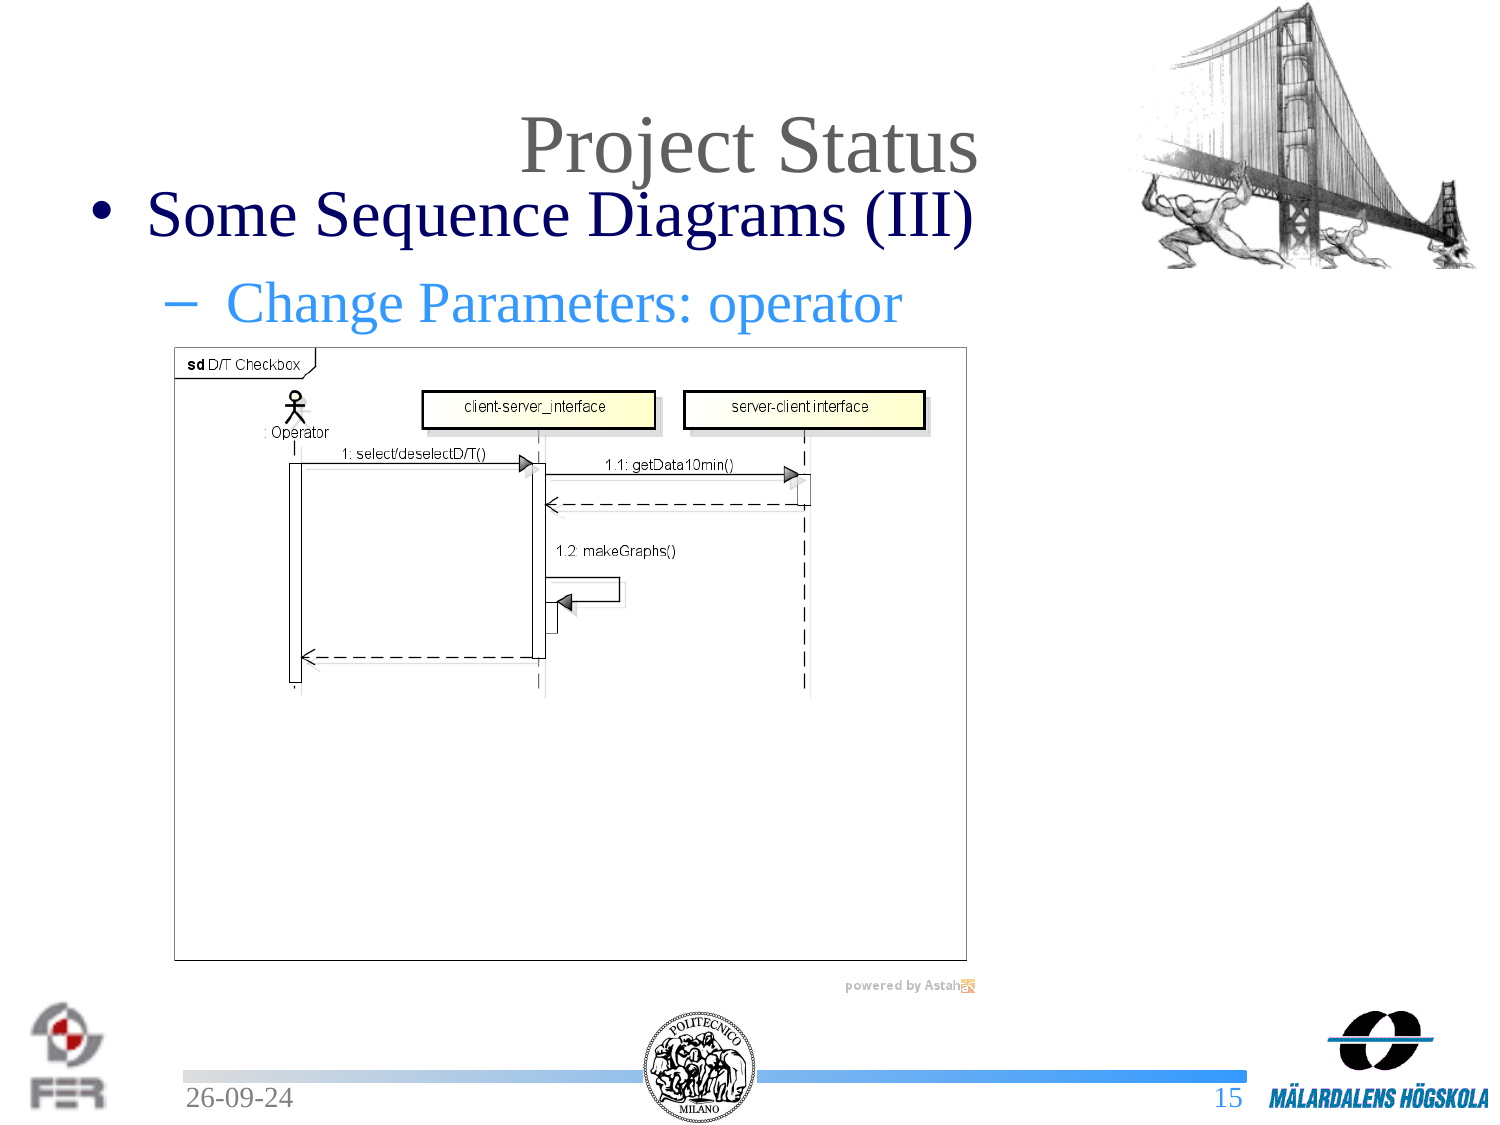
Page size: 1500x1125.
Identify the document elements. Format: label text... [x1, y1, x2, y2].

picture [643, 1011, 757, 1123]
picture [162, 335, 979, 997]
picture [1122, 0, 1477, 269]
text_box 13-11-06 [171, 1070, 396, 1114]
list Some Sequence Diagrams (III) Change Parameters: operator [75, 162, 1426, 905]
picture [1269, 1011, 1488, 1108]
picture [1435, 1096, 1441, 1104]
picture [1454, 1091, 1459, 1108]
picture [1368, 1093, 1374, 1104]
picture [29, 987, 107, 1125]
title Project Status [75, 45, 1122, 162]
text_box <numero> [1186, 1070, 1258, 1114]
